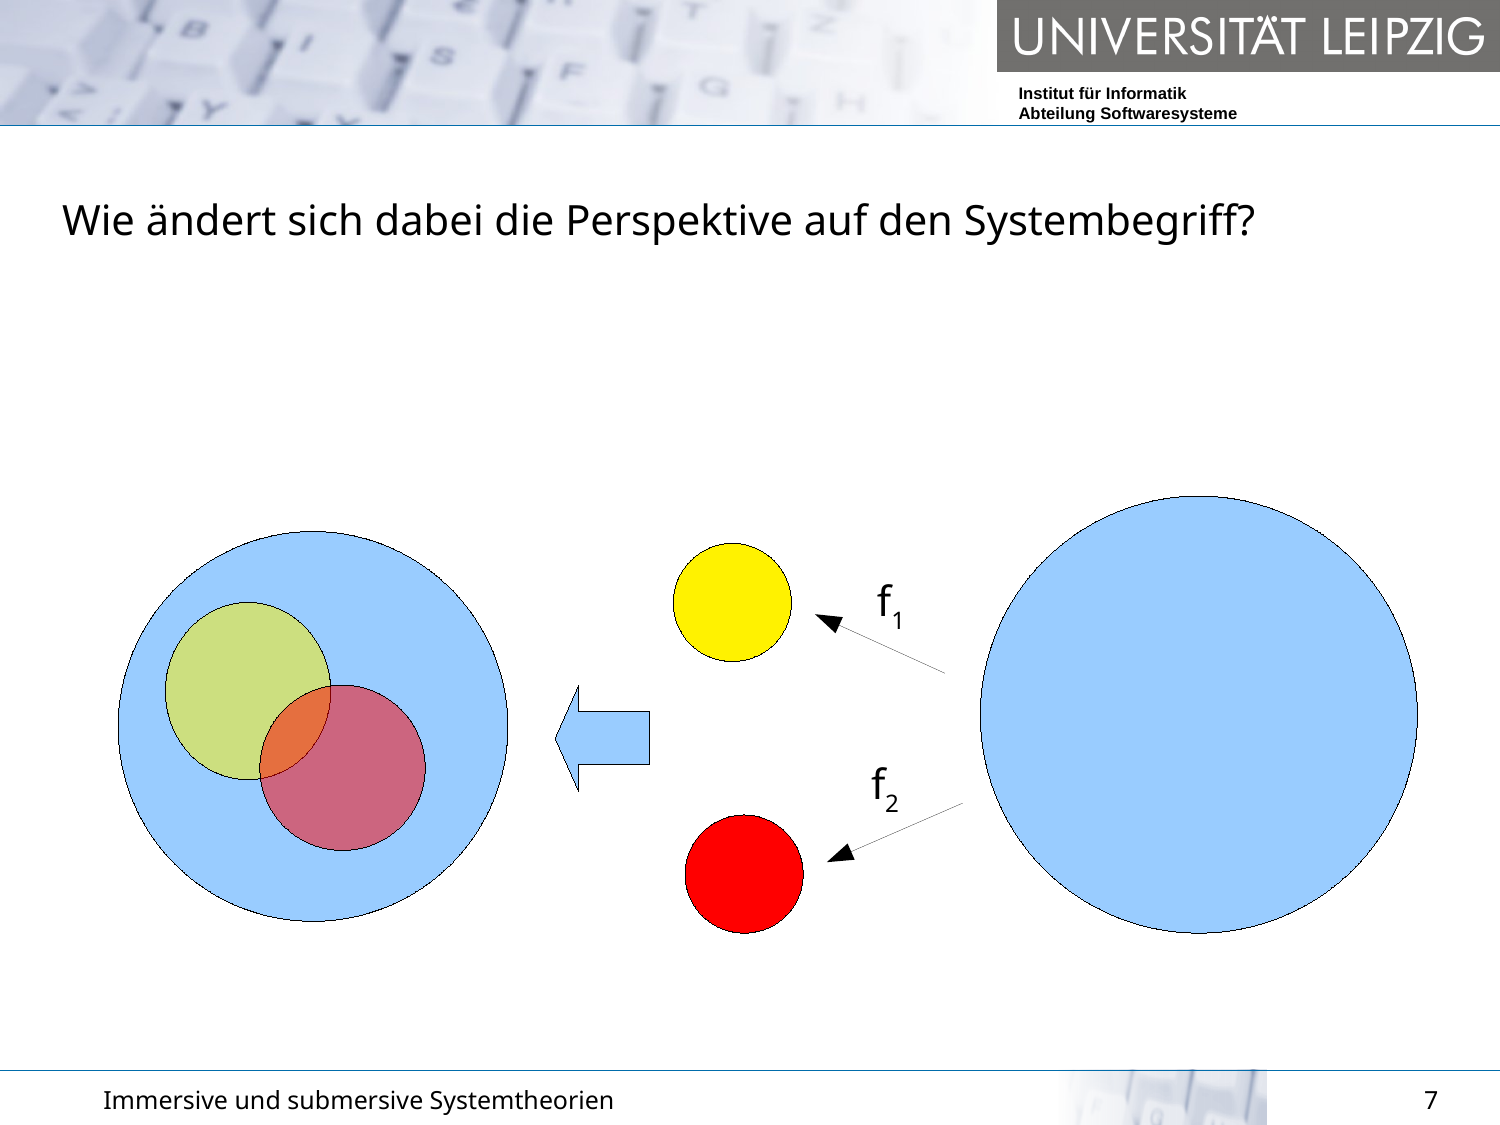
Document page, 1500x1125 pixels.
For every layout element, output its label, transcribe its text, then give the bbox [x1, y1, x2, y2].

text_box f2 [856, 750, 963, 826]
picture [0, 0, 1500, 125]
text_box [685, 814, 804, 934]
text_box f1 [862, 566, 969, 642]
text_box [673, 543, 792, 662]
text_box [118, 531, 508, 922]
text_box [555, 685, 650, 792]
list Wie ändert sich dabei die Perspektive auf den Systembegriff? [47, 183, 1465, 461]
text_box [980, 496, 1418, 934]
text_box f1 [862, 637, 873, 642]
picture [1057, 1071, 1267, 1125]
